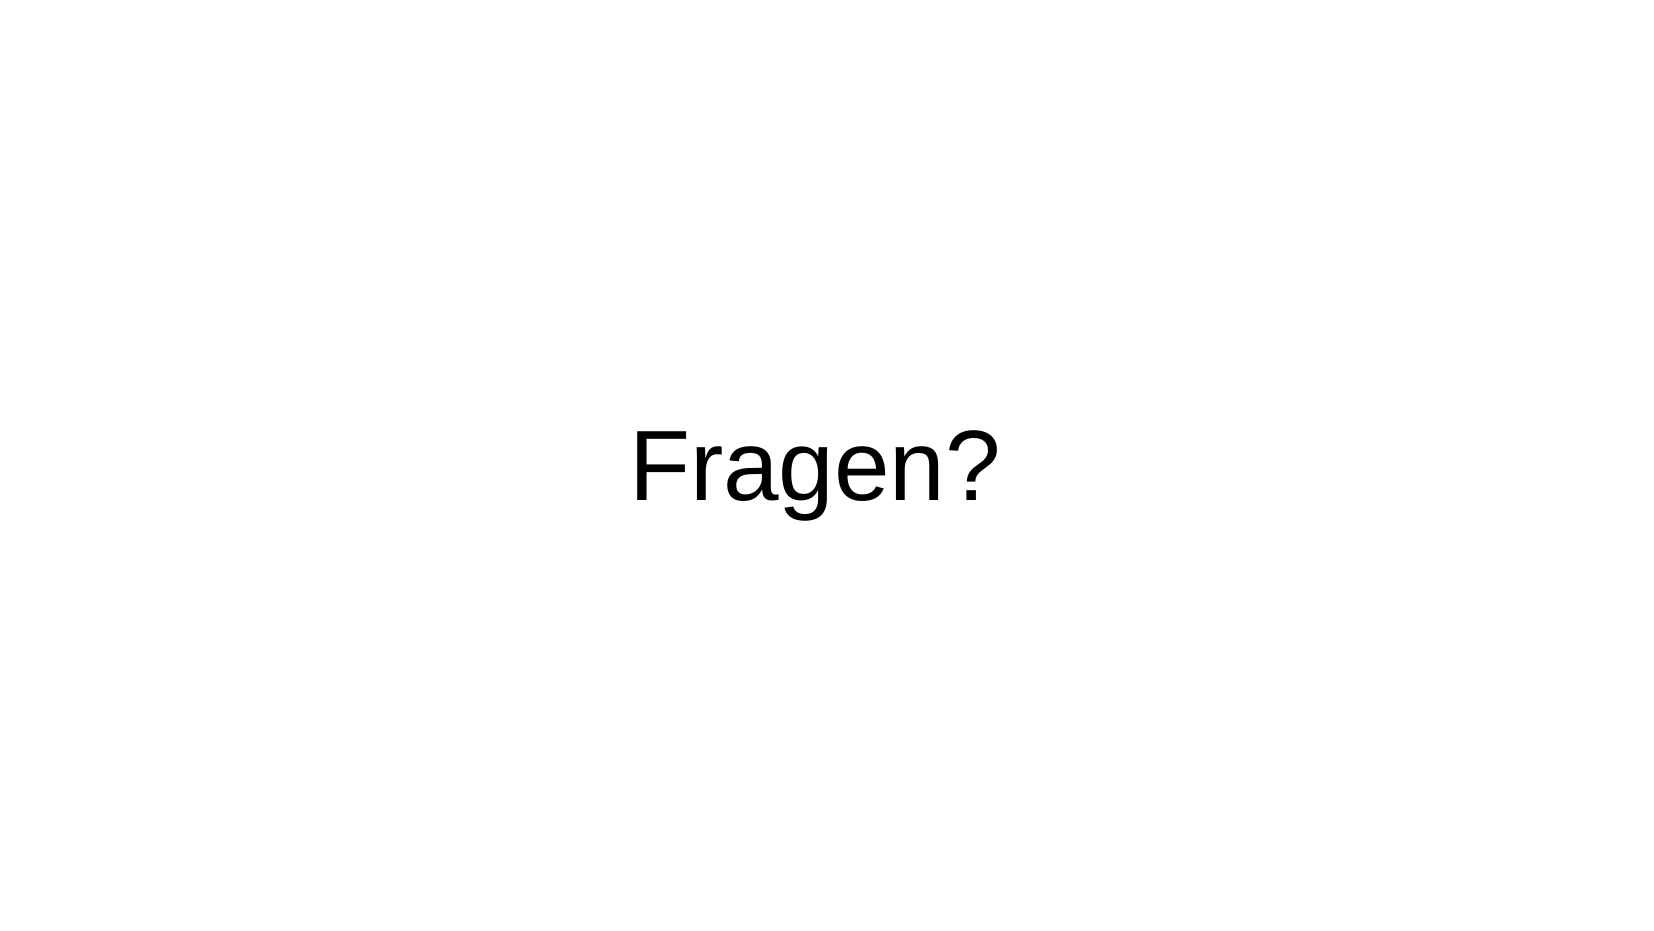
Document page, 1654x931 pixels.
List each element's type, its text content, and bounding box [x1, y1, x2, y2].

subtitle Fragen? [70, 106, 1560, 827]
